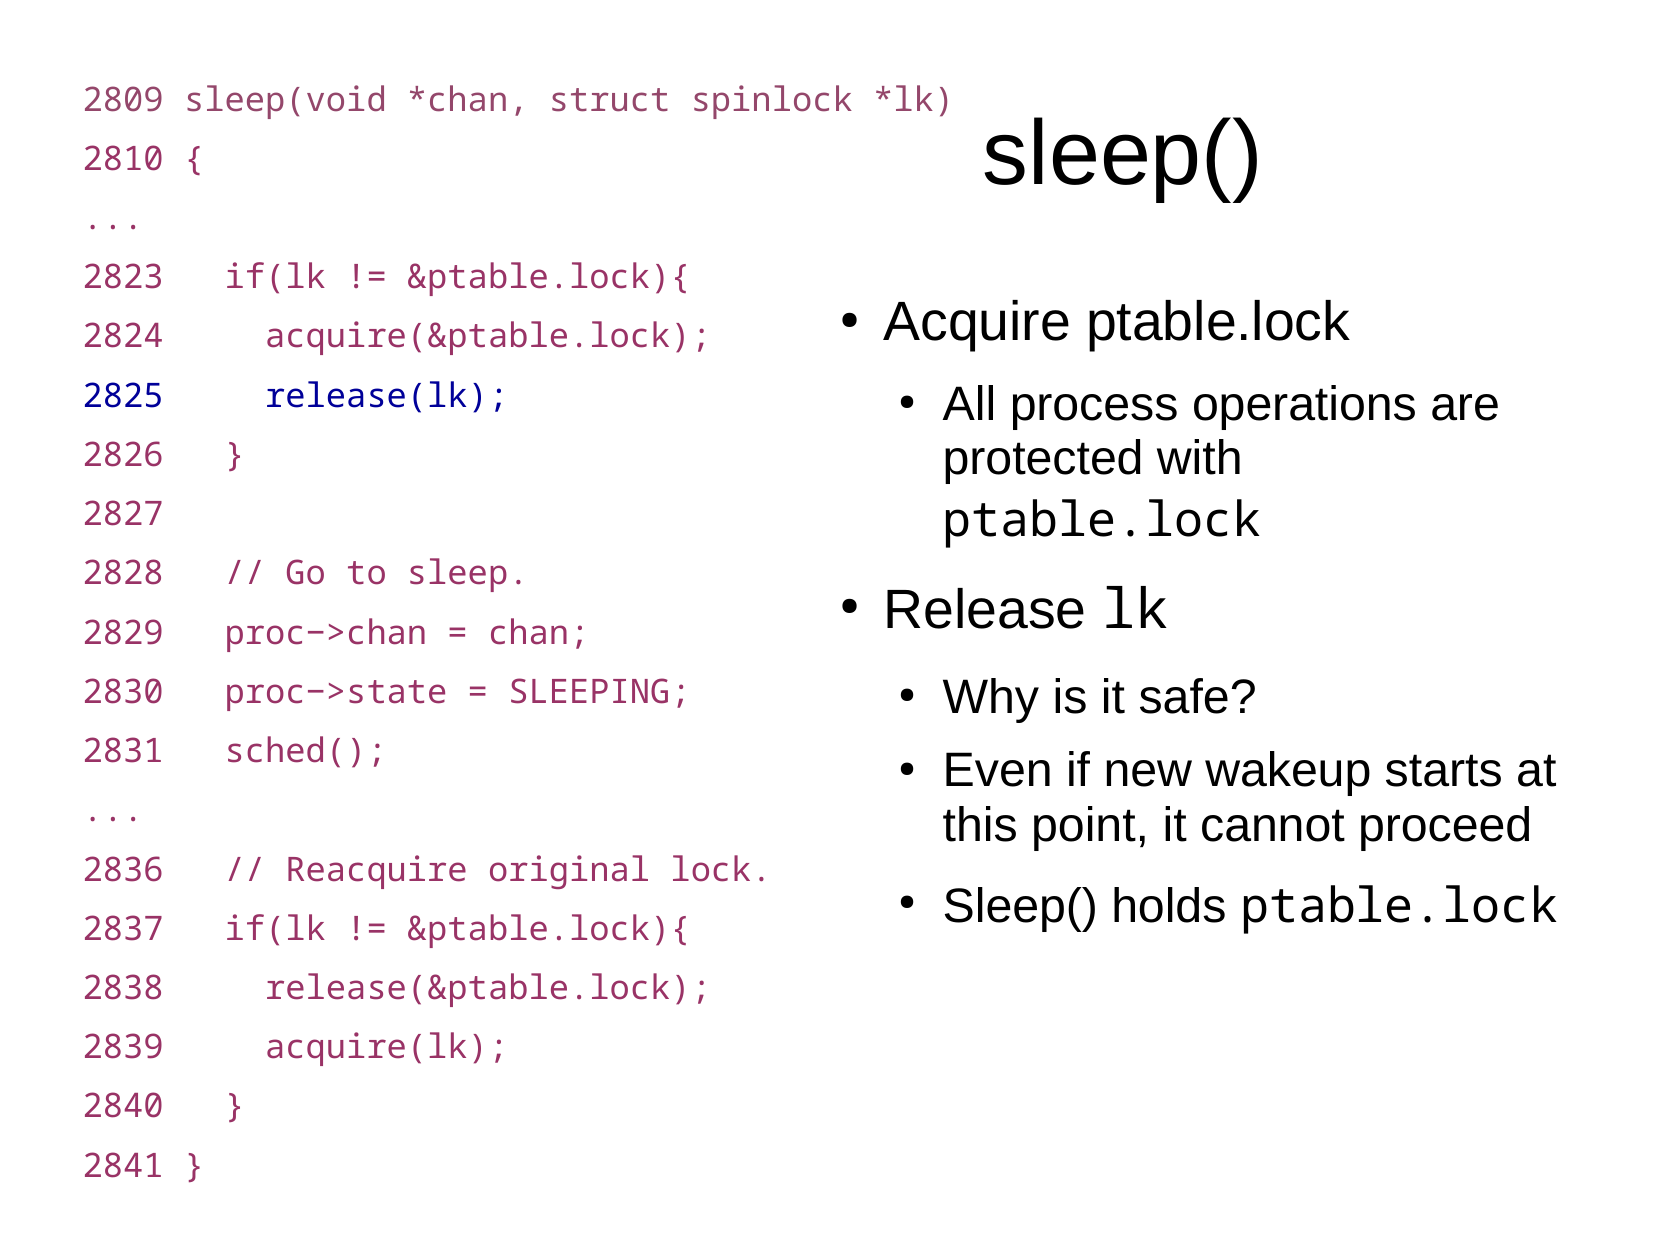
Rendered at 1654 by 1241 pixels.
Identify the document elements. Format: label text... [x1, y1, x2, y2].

title sleep() [675, 49, 1571, 257]
list 2809 sleep(void *chan, struct spinlock *lk) 2810 { ... 2823 if(lk != &ptable.lock){ 2824 acquire(&ptable.lock); 2825 release(lk); 2826 } 2827 2828 // Go to sleep. 2829 proc−>chan = chan; 2830 proc−>state = SLEEPING; 2831 sched(); ... 2836 // Reacquire original lock. 2837 if(lk != &ptable.lock){ 2838 release(&ptable.lock); 2839 acquire(lk); 2840 } 2841 } [82, 75, 976, 1201]
list Acquire ptable.lock All process operations are protected with ptable.lock Release lk Why is it safe? Even if new wakeup starts at this point, it cannot proceed Sleep() holds ptable.lock [825, 290, 1571, 1010]
